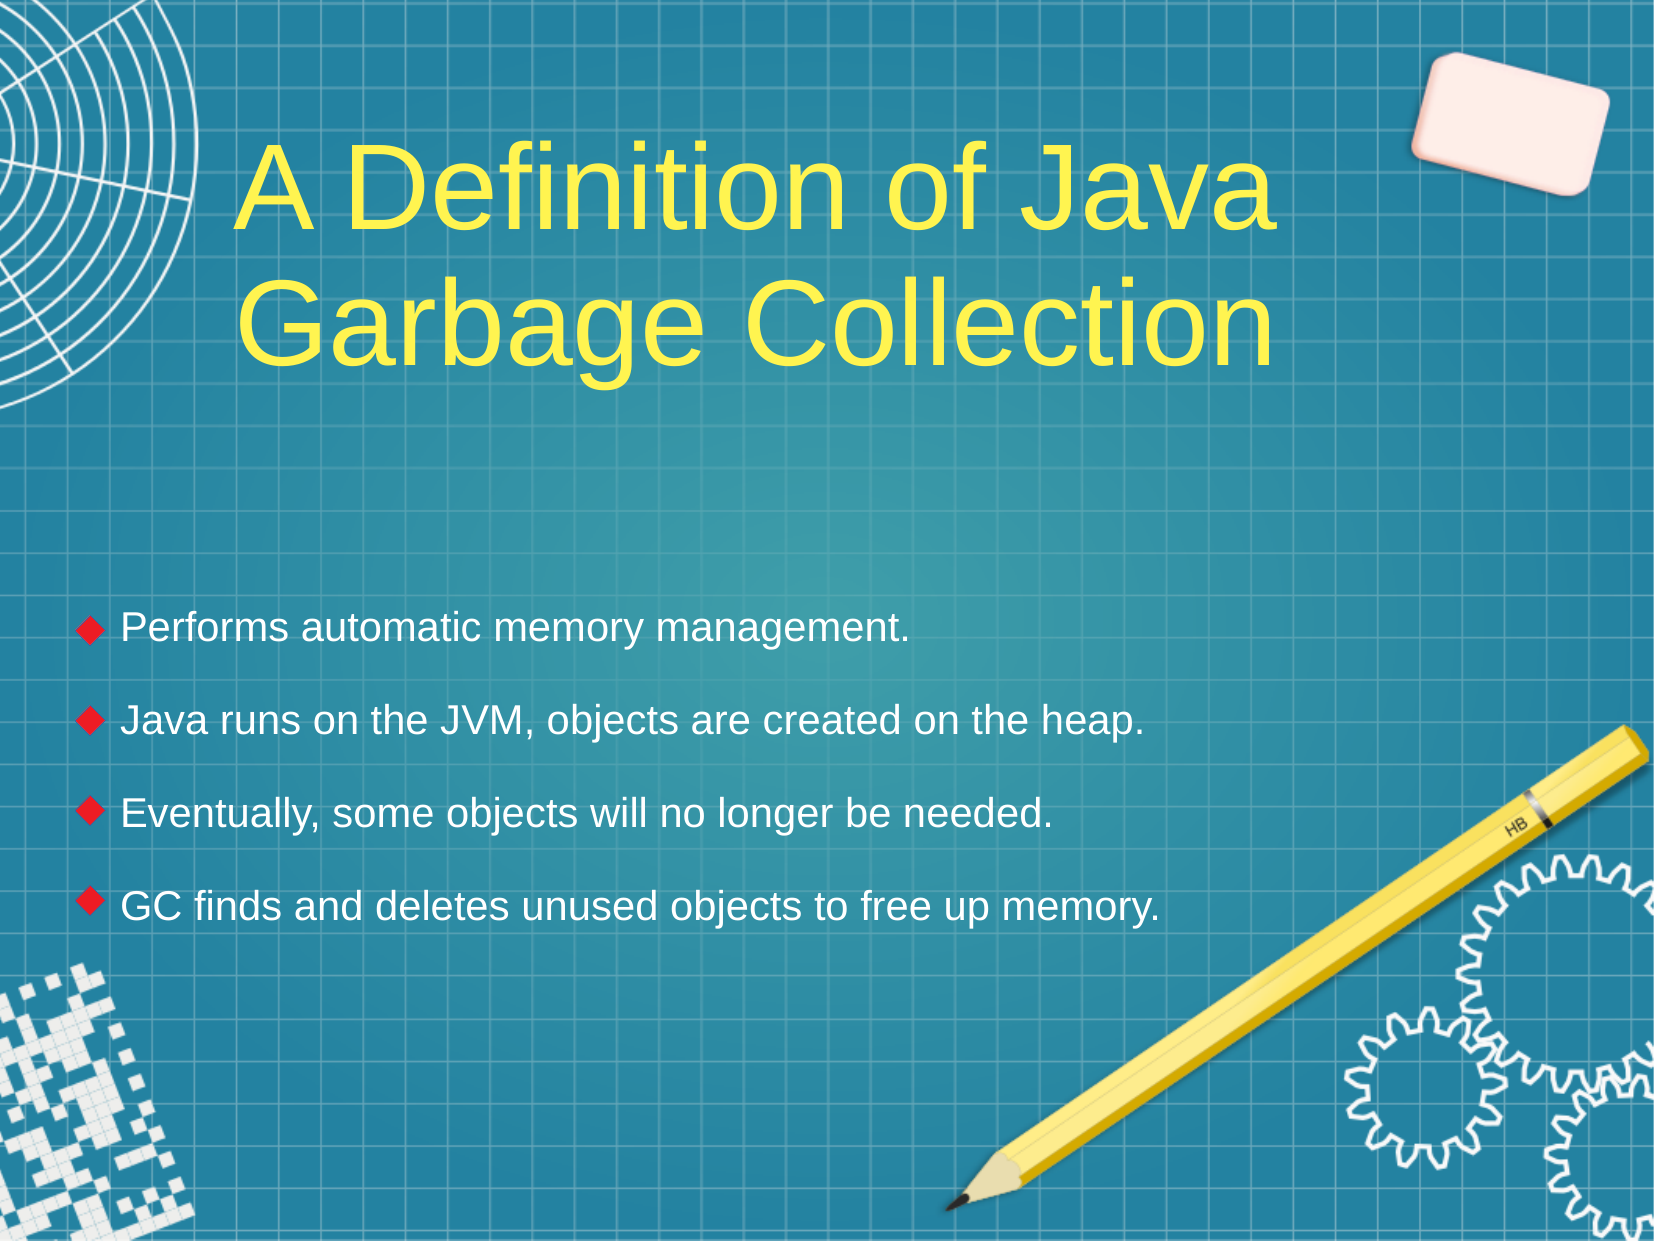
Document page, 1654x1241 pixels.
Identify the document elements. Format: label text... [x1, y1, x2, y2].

picture [0, 0, 1654, 1241]
text_box [75, 795, 106, 826]
text_box [75, 885, 106, 916]
text_box [75, 705, 106, 736]
subtitle Performs automatic memory management. Java runs on the JVM, objects are created on the heap. Eventually, some objects will no longer be needed. GC finds and deletes unused objects to free up memory. [120, 482, 1306, 1005]
text_box [75, 615, 106, 646]
title A Definition of Java Garbage Collection [11, 0, 1501, 511]
